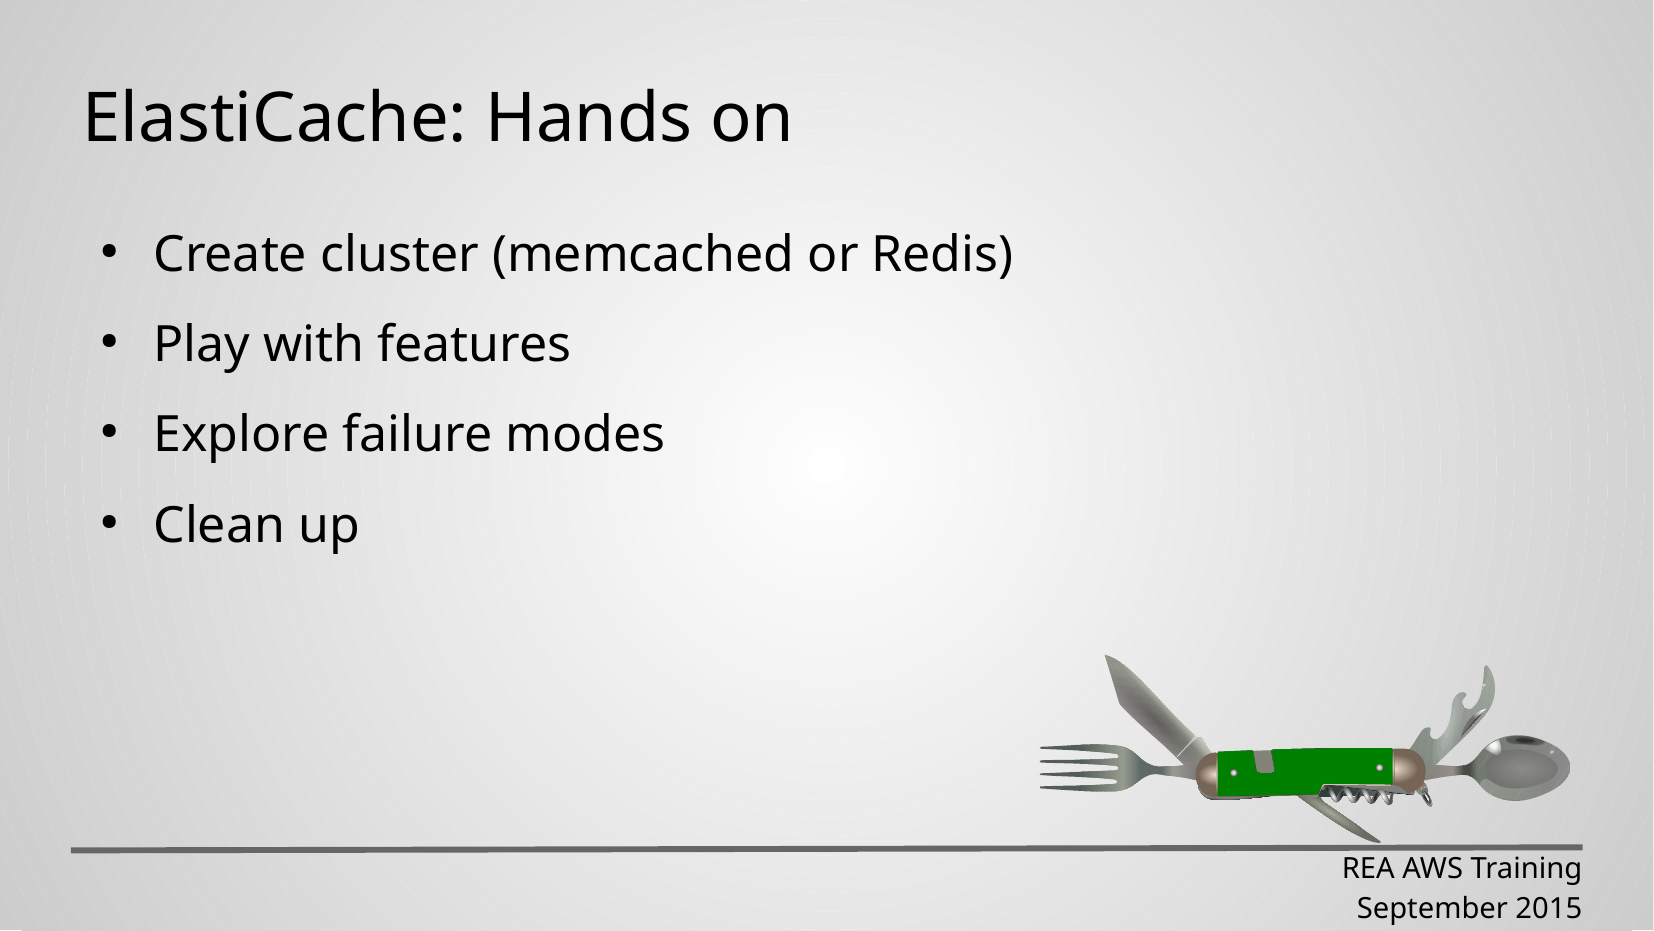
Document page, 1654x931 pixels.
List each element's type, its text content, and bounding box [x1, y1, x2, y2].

list Create cluster (memcached or Redis) Play with features Explore failure modes Clean up [82, 217, 1571, 827]
title ElastiCache: Hands on [82, 37, 1571, 193]
picture [1039, 654, 1571, 844]
